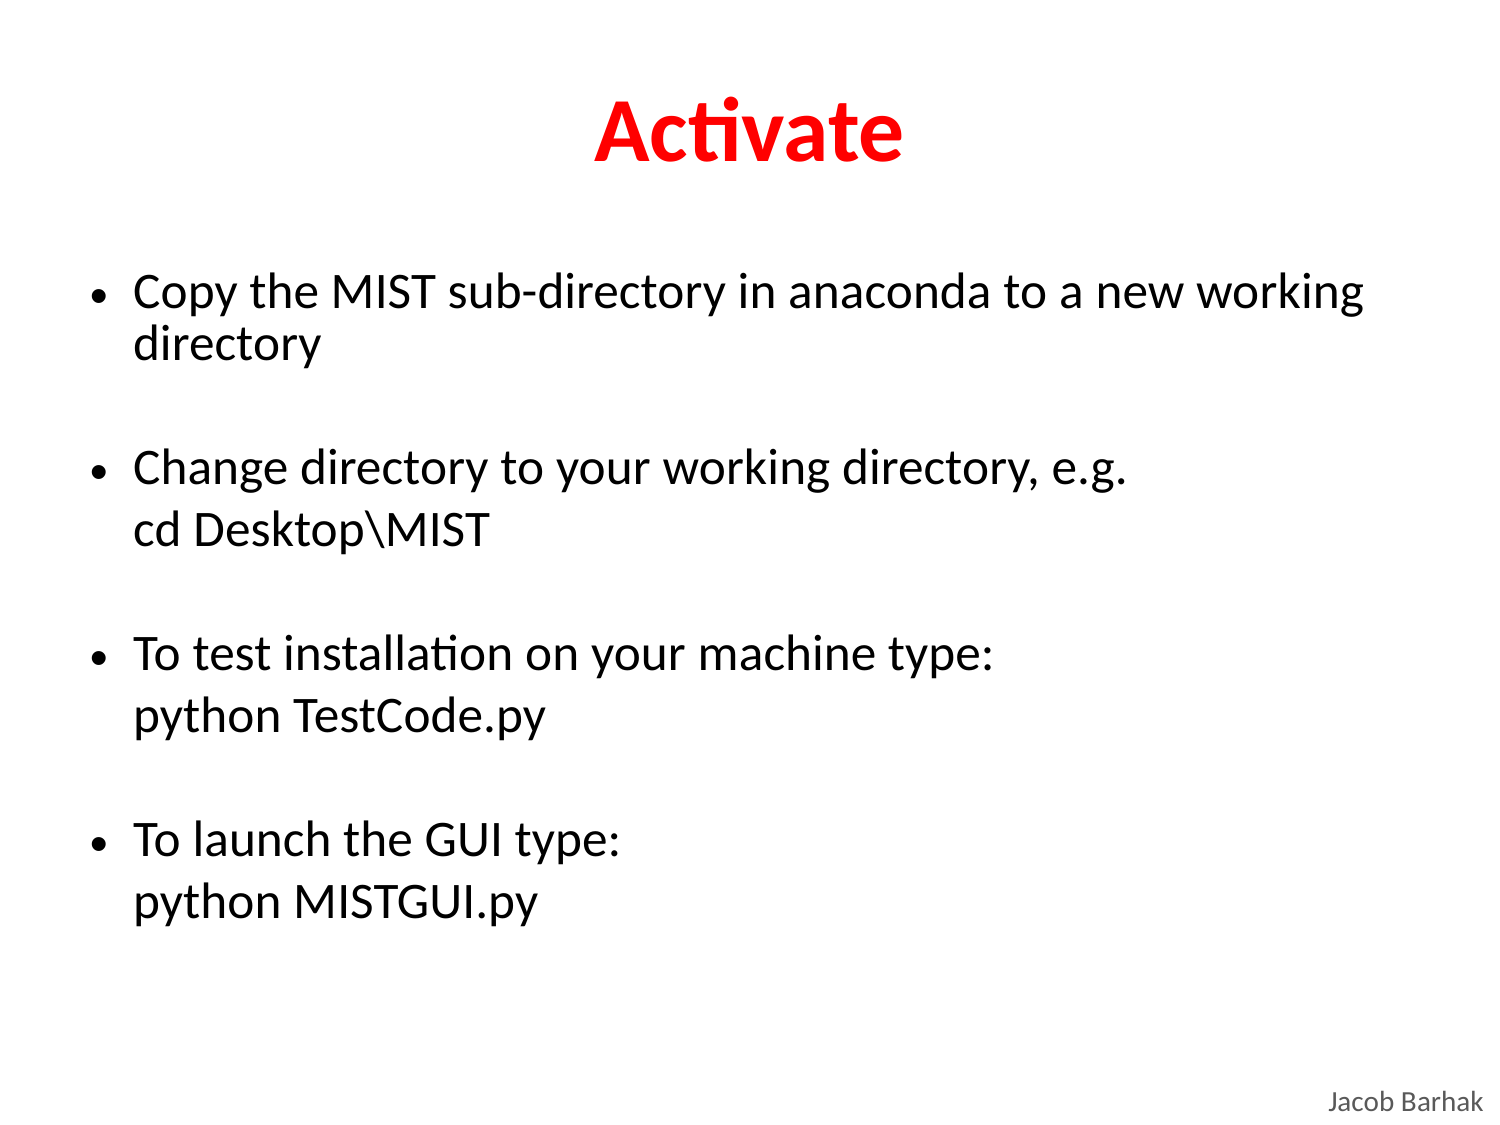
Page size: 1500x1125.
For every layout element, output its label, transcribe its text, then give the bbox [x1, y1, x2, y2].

text_box Copy the MIST sub-directory in anaconda to a new working directory Change directory to your working directory, e.g. cd Desktop\MIST To test installation on your machine type: python TestCode.py To launch the GUI type: python MISTGUI.py [75, 262, 1425, 1005]
text_box Activate [75, 45, 1425, 233]
